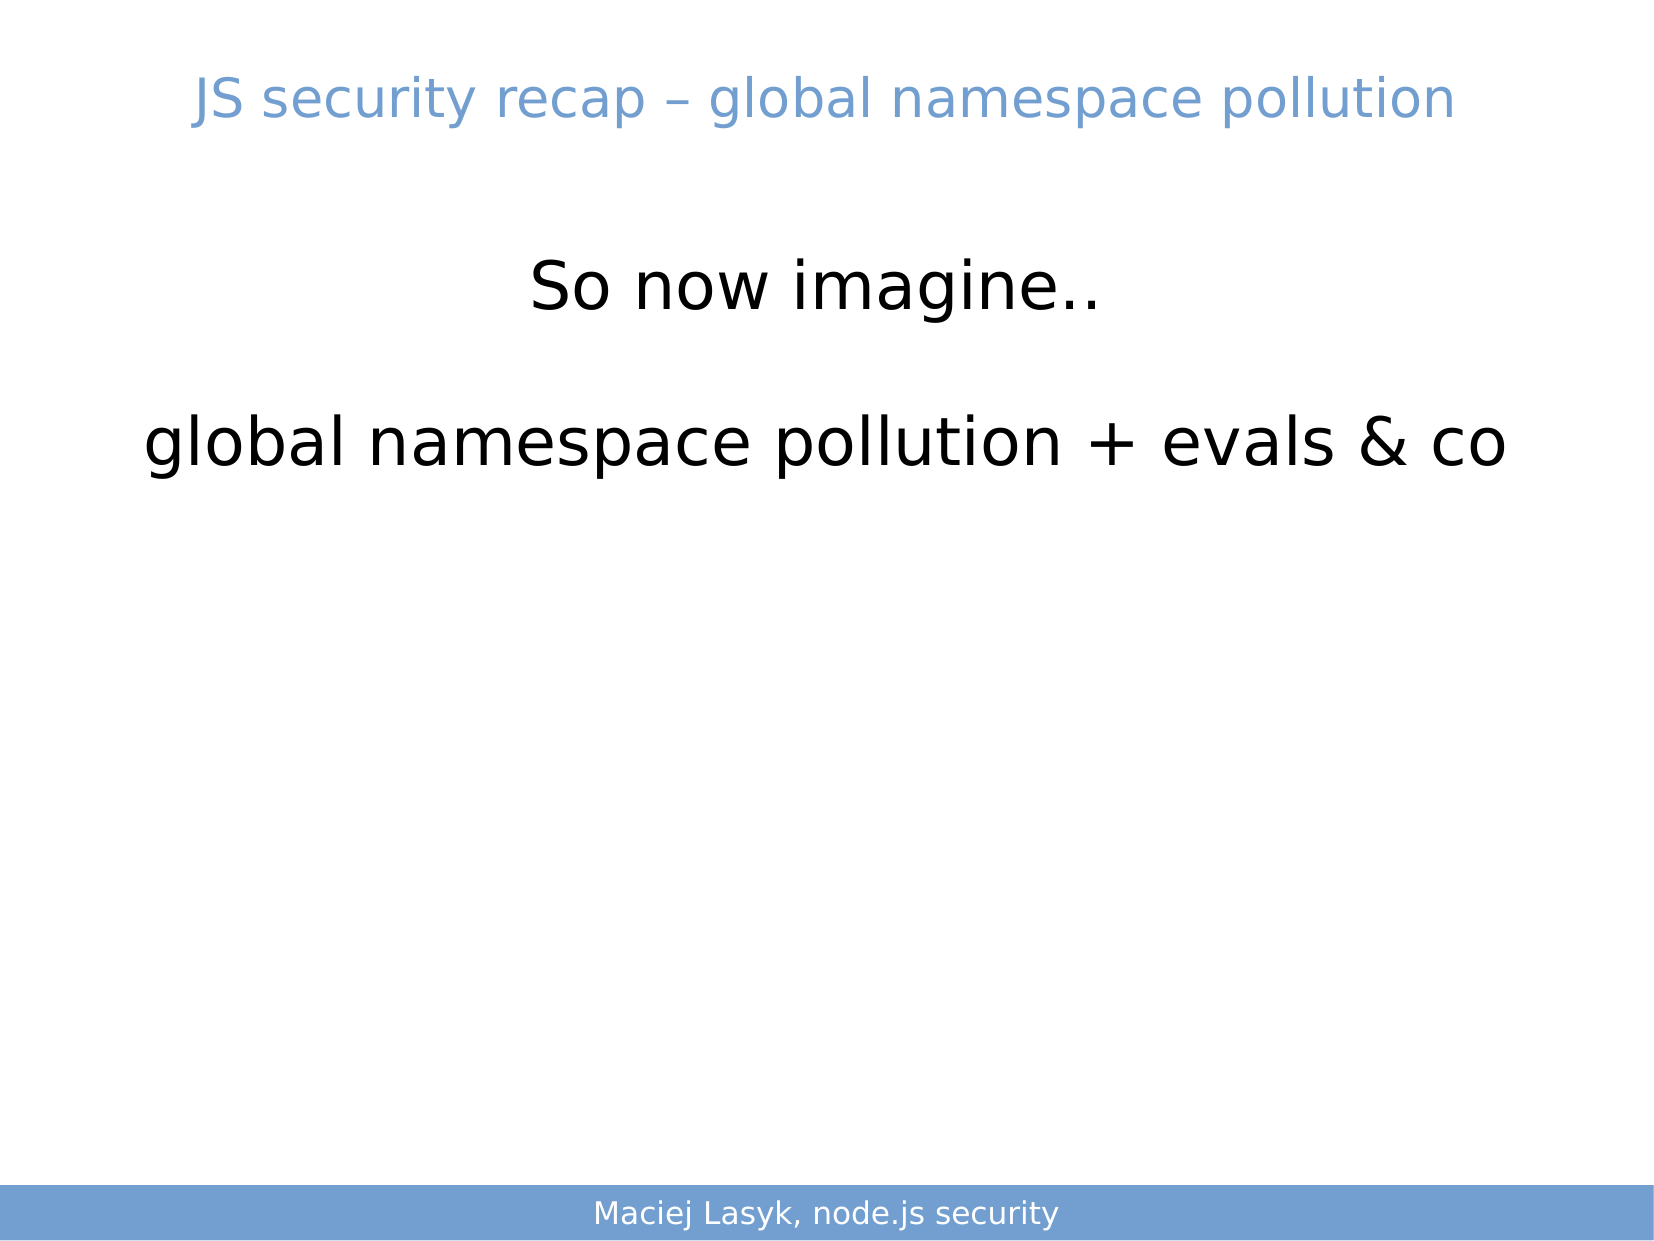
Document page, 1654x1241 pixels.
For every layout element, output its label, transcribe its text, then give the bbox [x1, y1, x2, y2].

text_box So now imagine.. global namespace pollution + evals & co [128, 240, 1525, 489]
text_box [0, 1185, 1654, 1241]
text_box Maciej Lasyk, node.js security [578, 1188, 1076, 1240]
text_box JS security recap – global namespace pollution [179, 60, 1474, 138]
